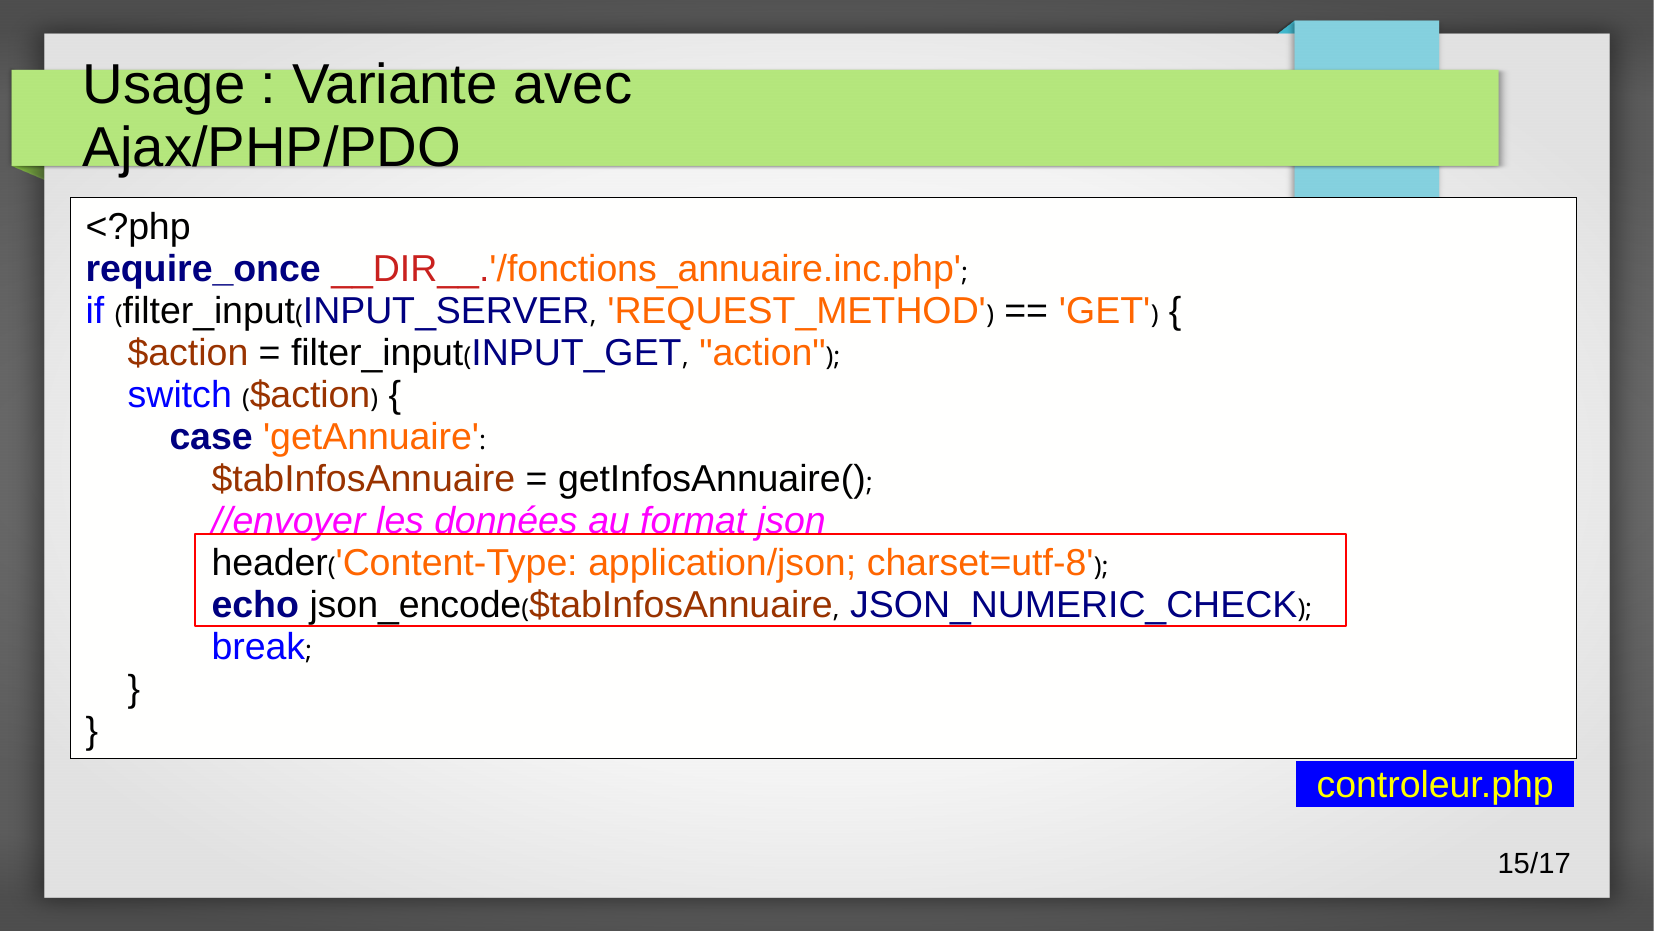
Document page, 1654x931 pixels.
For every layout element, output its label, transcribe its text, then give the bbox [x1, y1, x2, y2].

text_box controleur.php [1296, 761, 1574, 807]
picture [0, 0, 1654, 931]
text_box <?php require_once __DIR__.'/fonctions_annuaire.inc.php'; if (filter_input(INPUT_SERVER, 'REQUEST_METHOD') == 'GET') { $action = filter_input(INPUT_GET, "action"); switch ($action) { case 'getAnnuaire': $tabInfosAnnuaire = getInfosAnnuaire(); //envoyer les données au format json header('Content-Type: application/json; charset=utf-8'); echo json_encode($tabInfosAnnuaire, JSON_NUMERIC_CHECK); break; } } [70, 197, 1577, 759]
title Usage : Variante avec Ajax/PHP/PDO [82, 52, 1264, 179]
